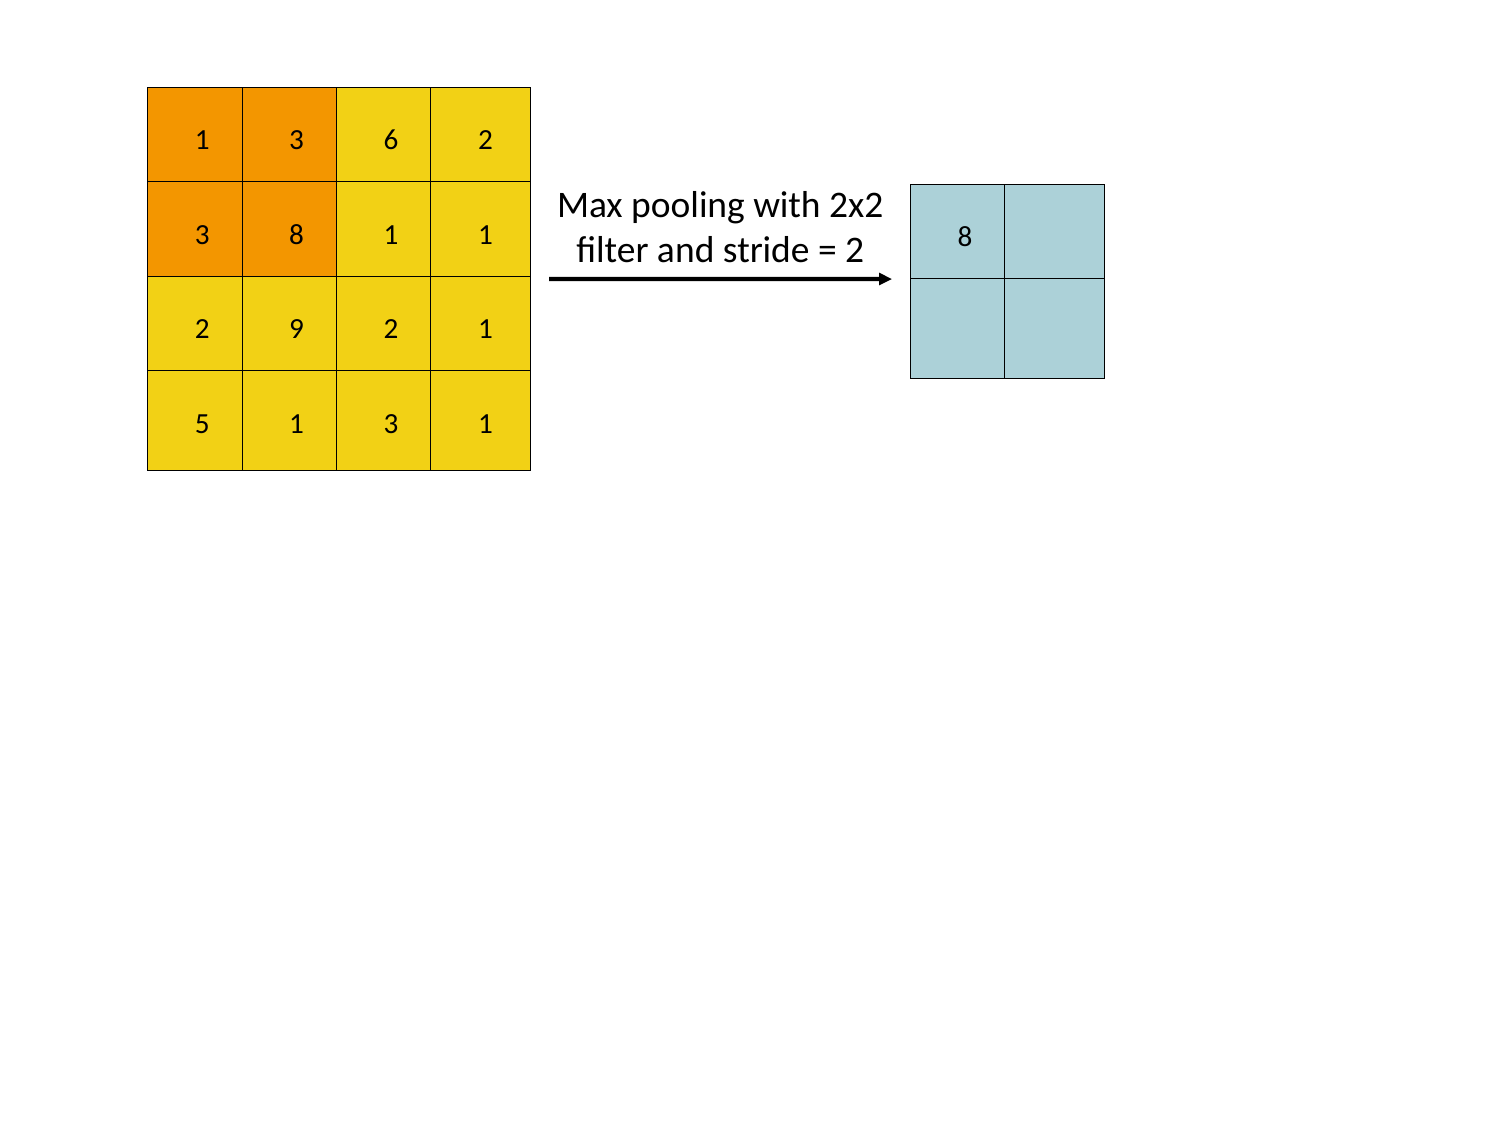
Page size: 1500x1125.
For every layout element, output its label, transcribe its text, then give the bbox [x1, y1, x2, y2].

text_box 2 [336, 276, 430, 370]
text_box 6 [336, 87, 430, 181]
text_box 3 [147, 181, 242, 276]
text_box 9 [242, 276, 336, 370]
text_box 1 [147, 87, 242, 181]
text_box 1 [430, 181, 531, 276]
text_box [910, 184, 1105, 379]
text_box 2 [147, 276, 242, 370]
text_box 8 [242, 181, 336, 276]
text_box 1 [242, 370, 336, 471]
text_box 8 [910, 184, 1004, 278]
text_box 3 [336, 370, 430, 471]
text_box 5 [147, 370, 242, 471]
text_box 1 [430, 370, 531, 471]
text_box Max pooling with 2x2 filter and stride = 2 [537, 172, 904, 278]
text_box 3 [242, 87, 336, 181]
text_box 1 [336, 181, 430, 276]
text_box 2 [430, 87, 531, 181]
text_box 1 [430, 276, 531, 370]
